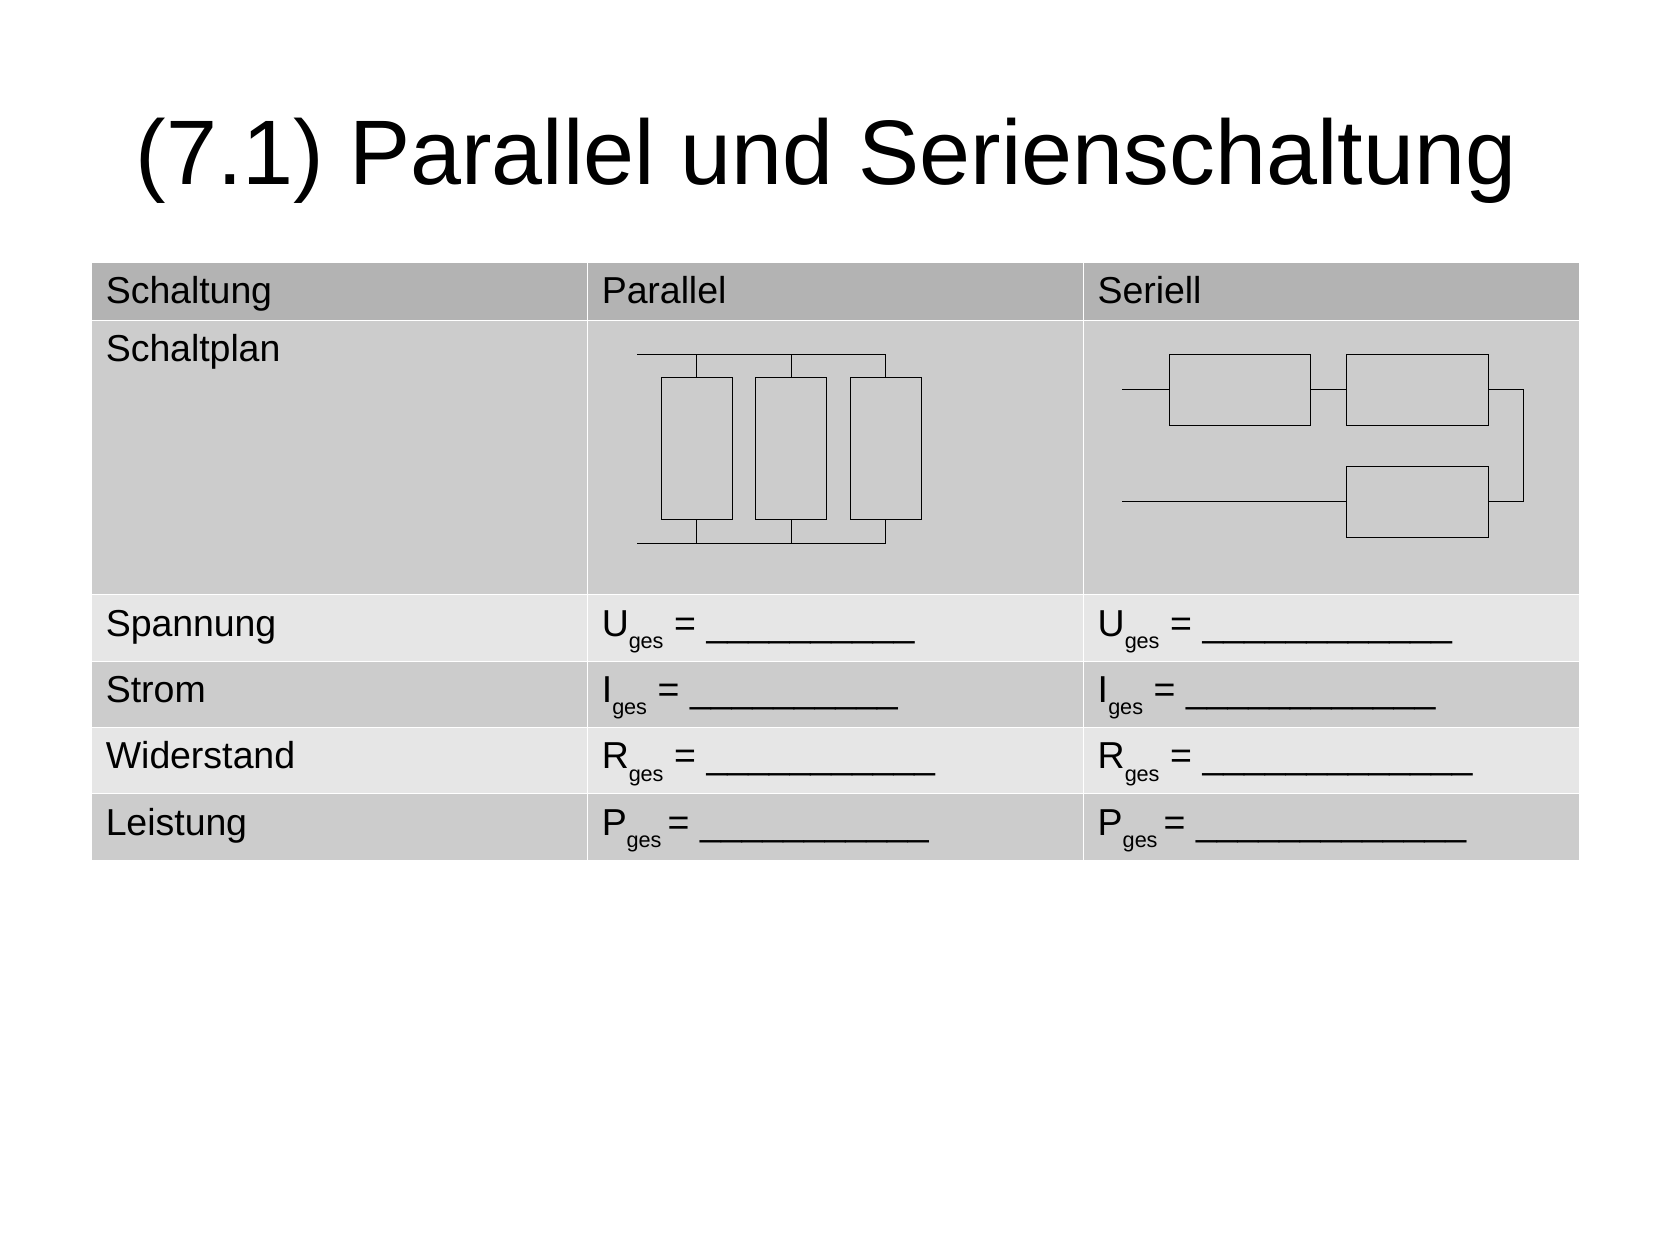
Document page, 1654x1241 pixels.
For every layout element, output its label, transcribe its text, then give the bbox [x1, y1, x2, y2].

table_cell Pges = _____________ [1084, 794, 1579, 860]
table_cell Rges = ___________ [588, 728, 1083, 793]
table_cell Widerstand [92, 728, 587, 793]
table_header Seriell [1084, 263, 1579, 320]
table_cell Schaltplan [92, 321, 587, 594]
table_cell Uges = ____________ [1084, 595, 1579, 661]
table_cell Iges = __________ [588, 662, 1083, 727]
table_cell Iges = ____________ [1084, 662, 1579, 727]
table_cell Pges = ___________ [588, 794, 1083, 860]
table_cell Strom [92, 662, 587, 727]
table_cell [588, 321, 1083, 594]
table_cell [1084, 321, 1579, 594]
table_cell Spannung [92, 595, 587, 661]
table_header Schaltung [92, 263, 587, 320]
title (7.1) Parallel und Serienschaltung [82, 49, 1571, 257]
table_cell Uges = __________ [588, 595, 1083, 661]
table_cell Leistung [92, 794, 587, 860]
table_cell Rges = _____________ [1084, 728, 1579, 793]
table_header Parallel [588, 263, 1083, 320]
